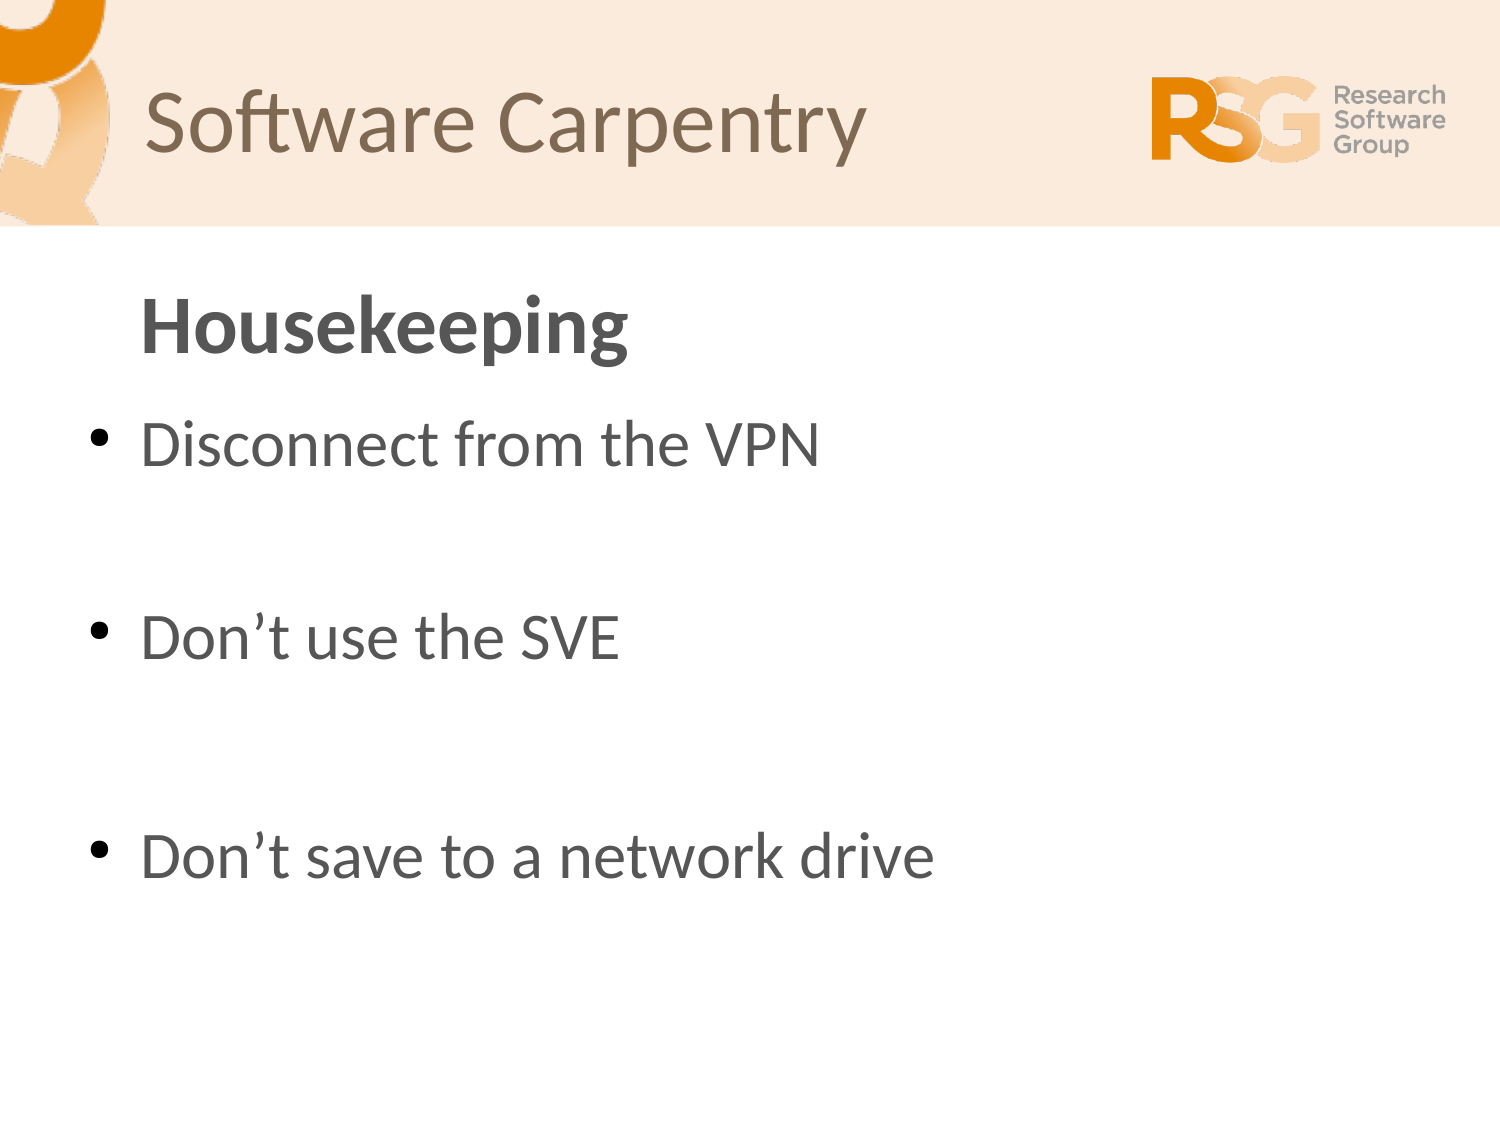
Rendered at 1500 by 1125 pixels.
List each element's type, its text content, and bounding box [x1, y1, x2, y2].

picture [1100, 27, 1497, 212]
title Software Carpentry [129, 21, 1128, 210]
picture [0, 0, 113, 225]
list Housekeeping Disconnect from the VPN Don’t use the SVE Don’t save to a network drive [54, 262, 1425, 1035]
